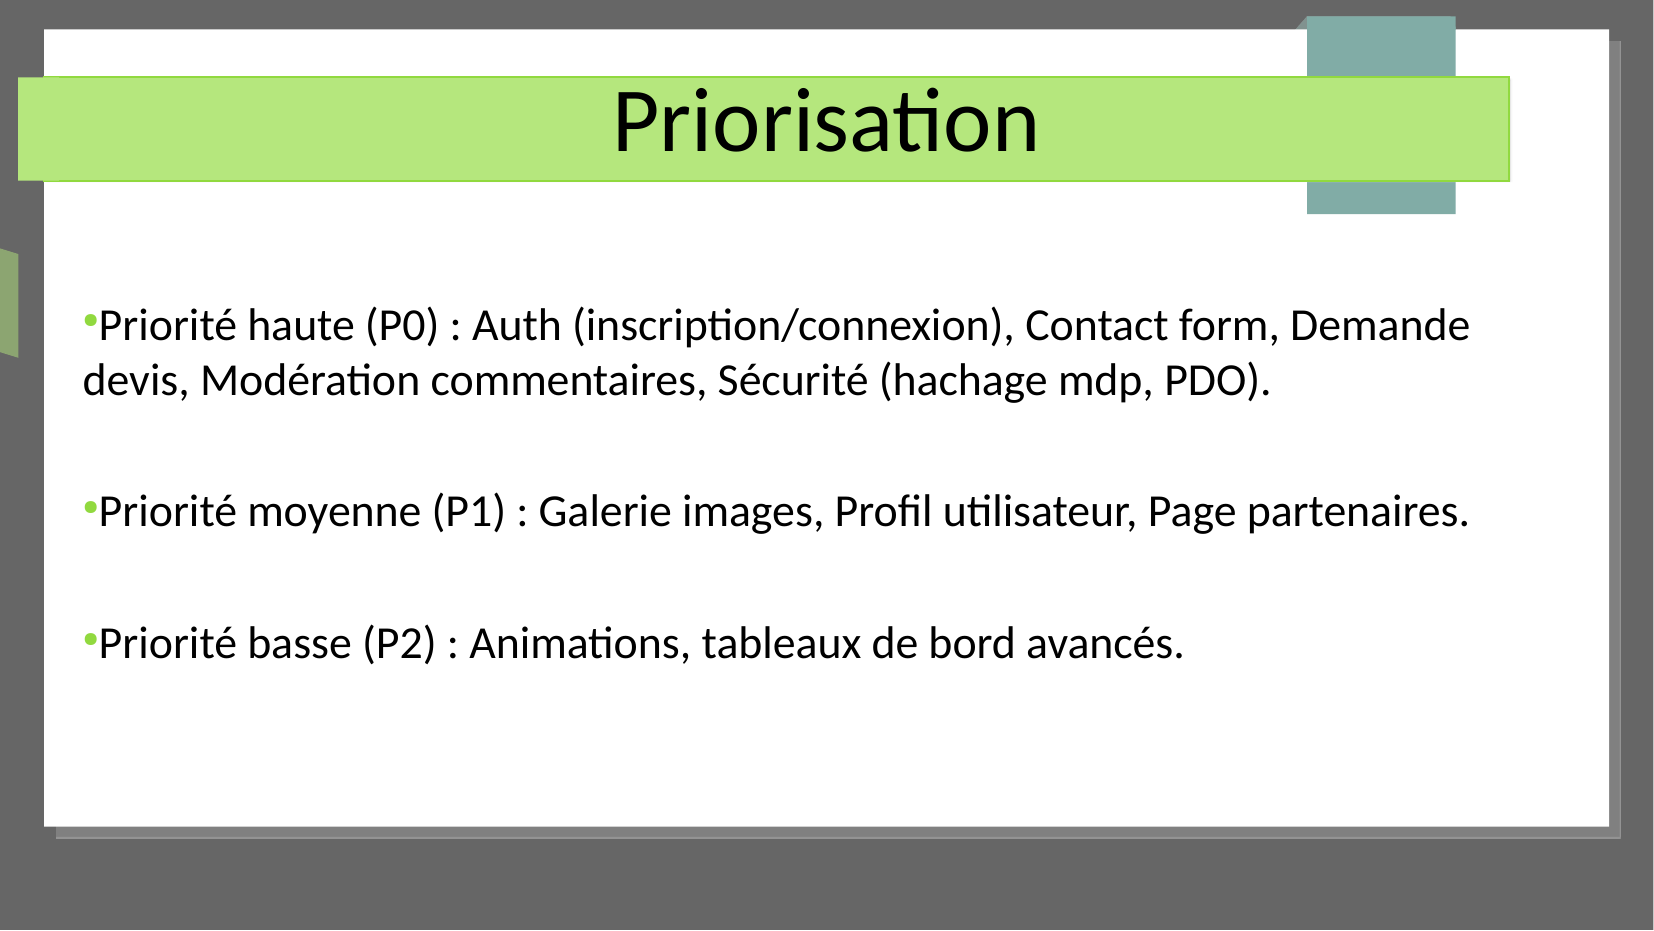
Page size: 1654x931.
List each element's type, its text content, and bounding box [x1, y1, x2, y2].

list Priorité haute (P0) : Auth (inscription/connexion), Contact form, Demande devis, Modération commentaires, Sécurité (hachage mdp, PDO). Priorité moyenne (P1) : Galerie images, Profil utilisateur, Page partenaires. Priorité basse (P2) : Animations, tableaux de bord avancés. [82, 217, 1571, 757]
title Priorisation [82, 37, 1571, 193]
